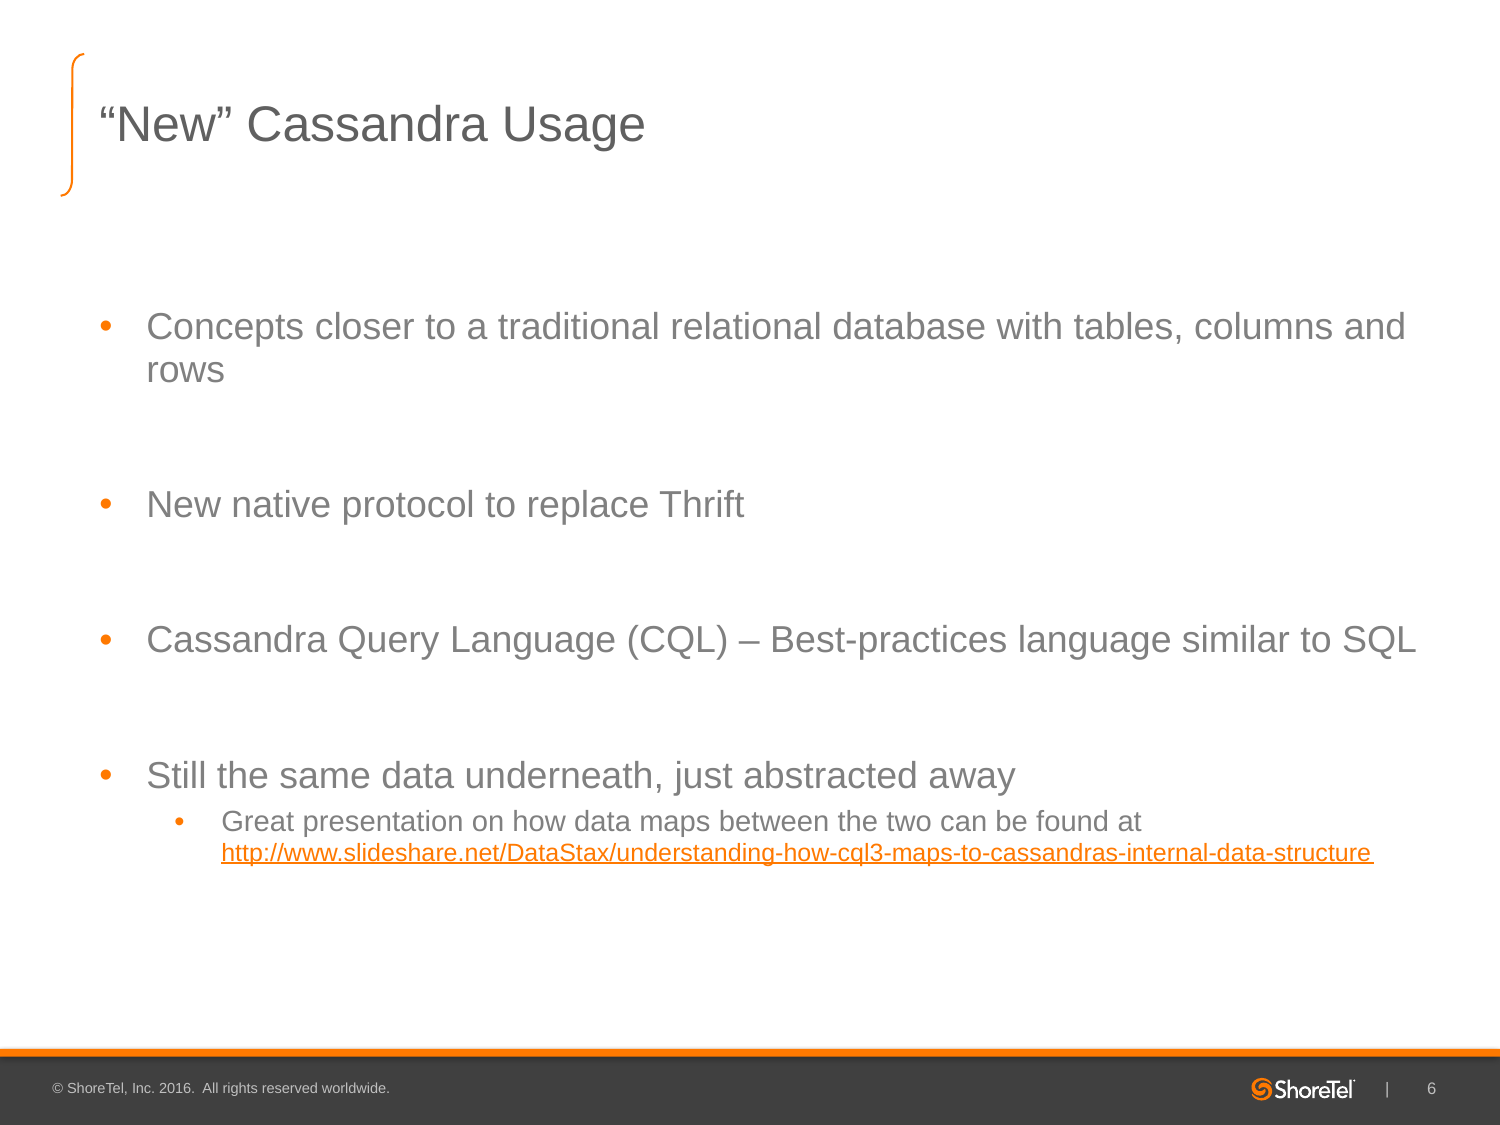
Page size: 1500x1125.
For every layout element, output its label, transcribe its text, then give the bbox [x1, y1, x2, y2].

title “New” Cassandra Usage [84, 53, 1235, 196]
list Concepts closer to a traditional relational database with tables, columns and rows New native protocol to replace Thrift Cassandra Query Language (CQL) – Best-practices language similar to SQL Still the same data underneath, just abstracted away Great presentation on how data maps between the two can be found at http://www.slideshare.net/DataStax/understanding-how-cql3-maps-to-cassandras-internal-data-structure [84, 297, 1450, 946]
